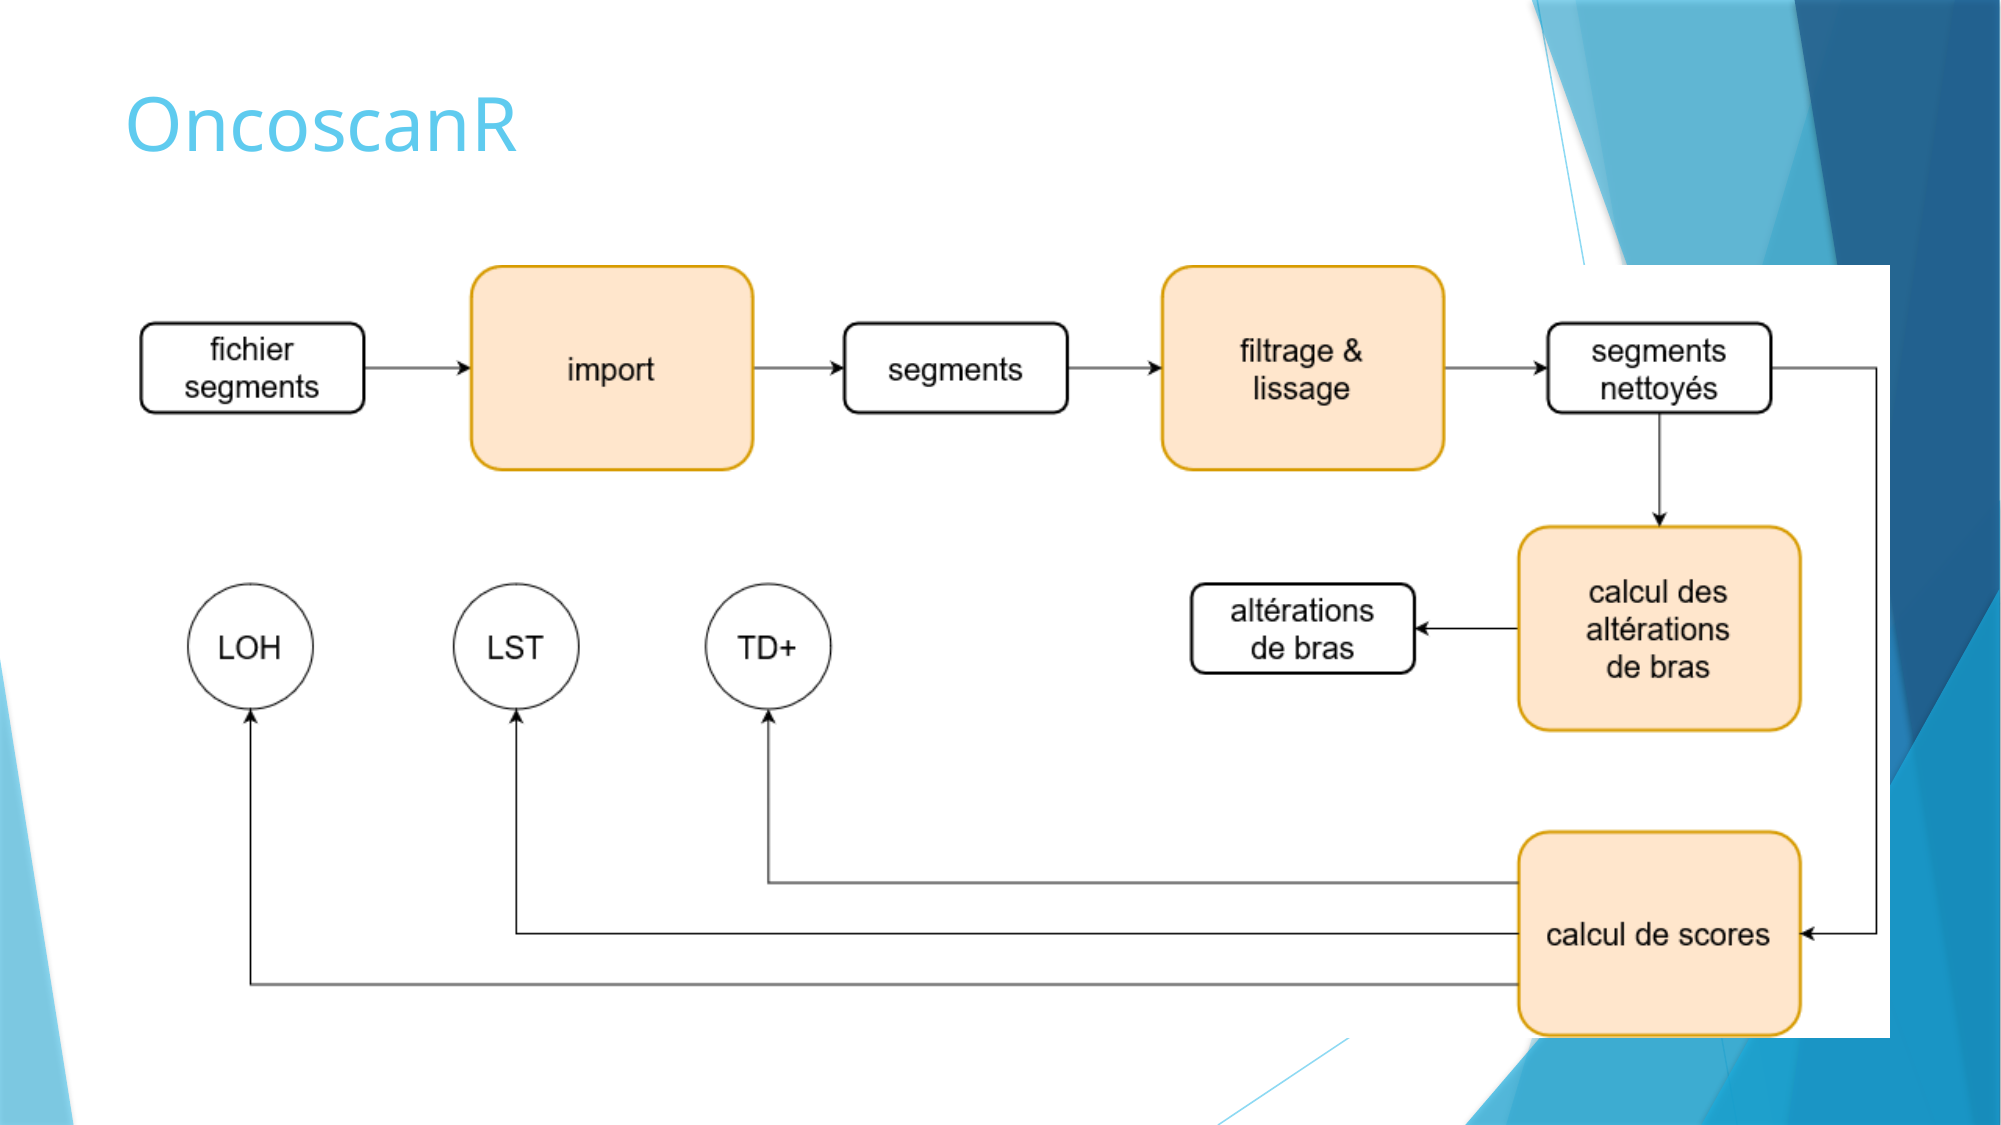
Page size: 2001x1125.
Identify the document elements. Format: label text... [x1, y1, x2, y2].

title OncoscanR [109, 68, 1520, 286]
picture [139, 265, 1890, 1038]
